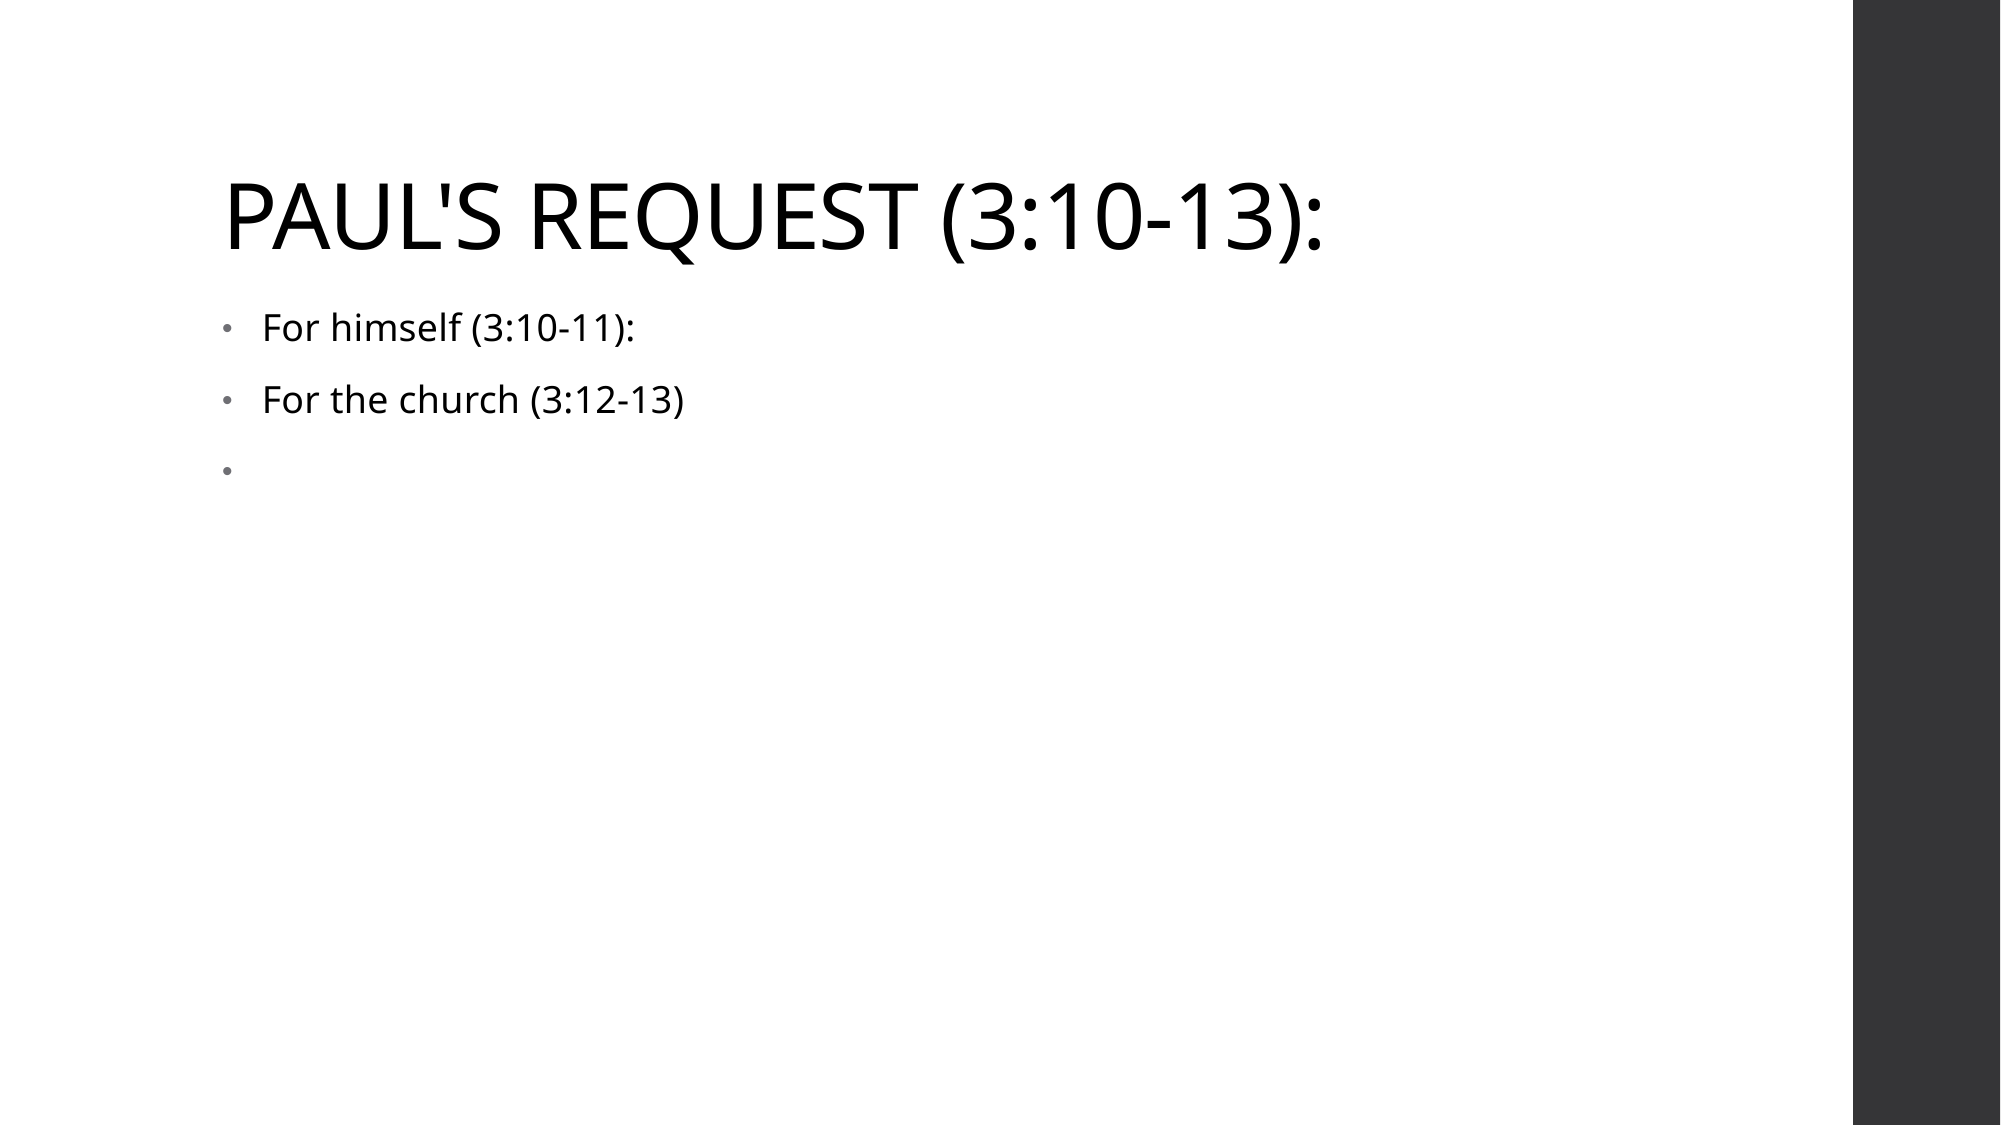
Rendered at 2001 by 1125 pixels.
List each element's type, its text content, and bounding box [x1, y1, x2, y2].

list For himself (3:10-11): For the church (3:12-13) [206, 299, 1617, 1014]
title PAUL'S REQUEST (3:10-13): [206, 60, 1797, 278]
